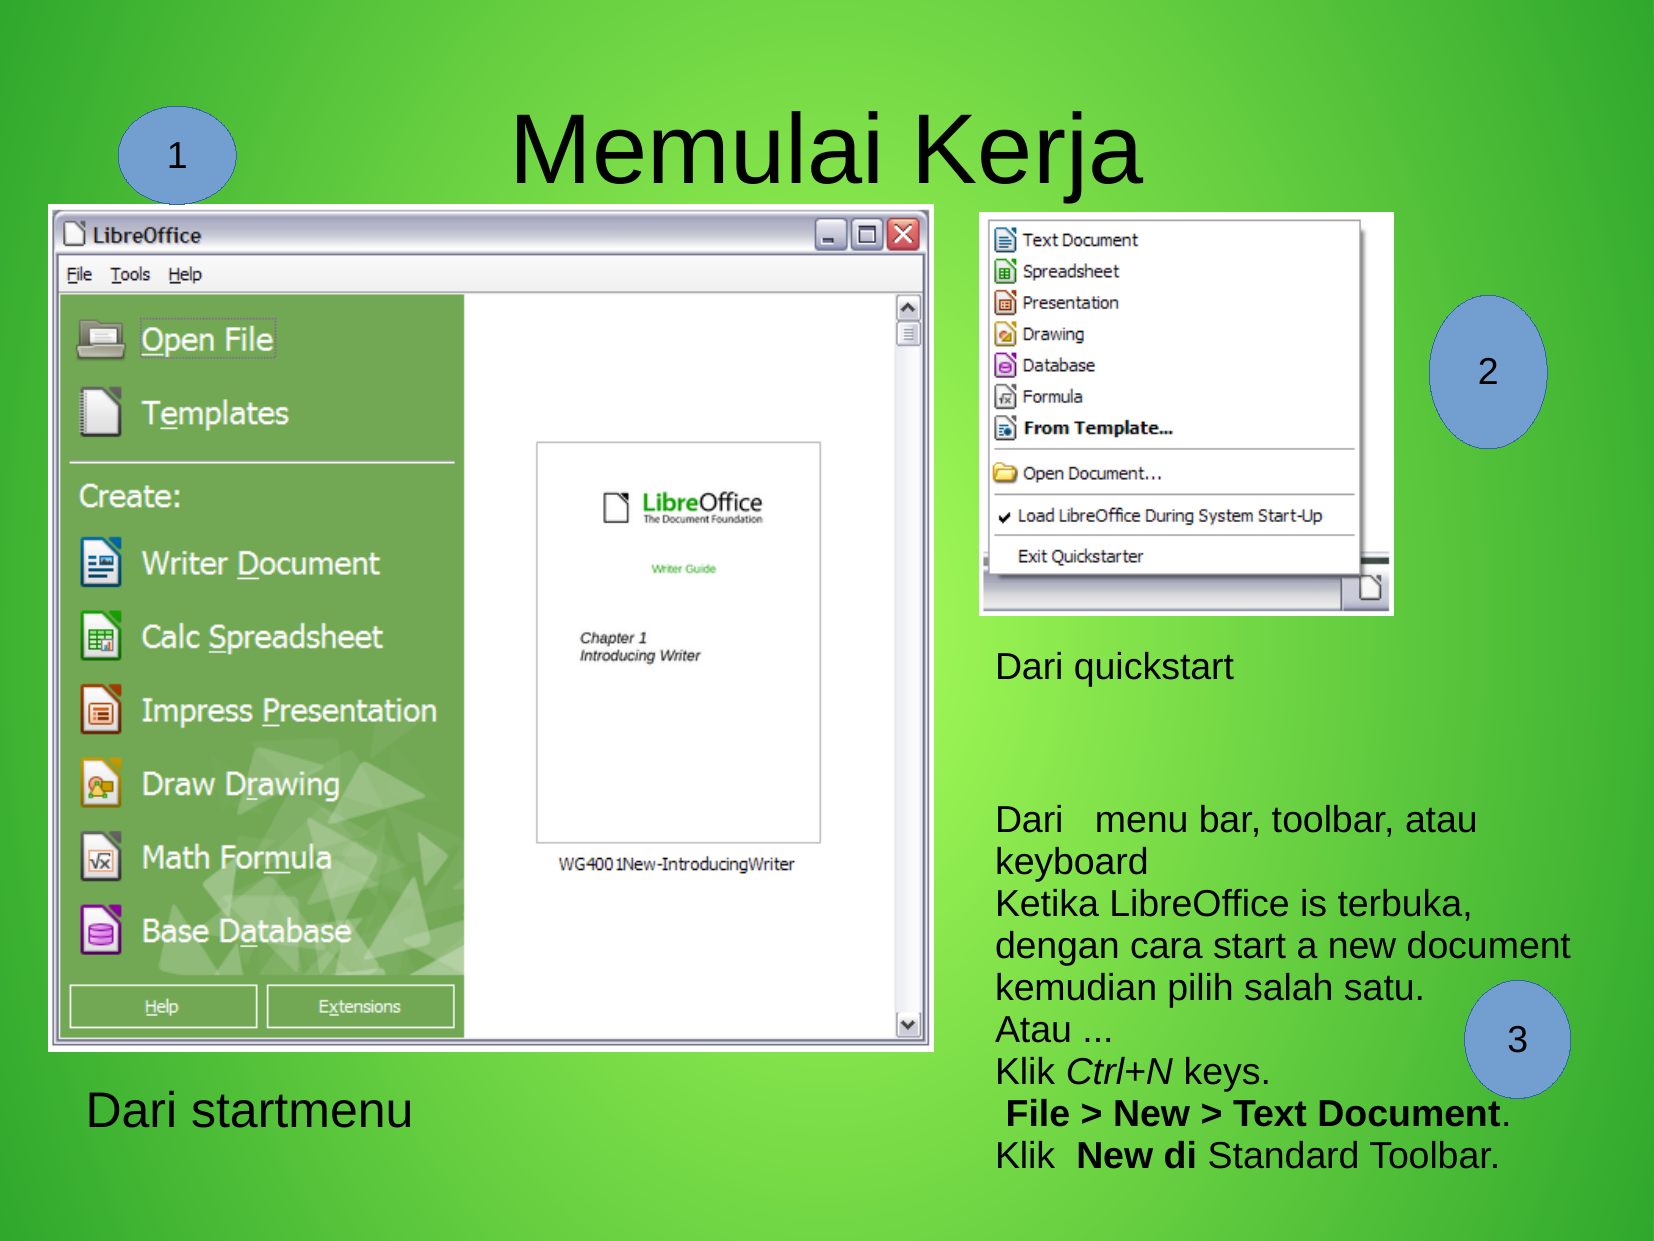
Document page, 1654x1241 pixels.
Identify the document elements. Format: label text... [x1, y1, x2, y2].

text_box 2 [1429, 295, 1548, 449]
text_box 1 [118, 106, 237, 205]
text_box Dari menu bar, toolbar, atau keyboard Ketika LibreOffice is terbuka, dengan cara start a new document kemudian pilih salah satu. Atau ... Klik Ctrl+N keys. File > New > Text Document. Klik New di Standard Toolbar. [980, 791, 1607, 1185]
text_box Dari quickstart [980, 637, 1524, 695]
picture [979, 212, 1394, 616]
text_box 3 [1464, 980, 1571, 1099]
picture [48, 204, 934, 1052]
title Memulai Kerja [82, 47, 1571, 252]
text_box Dari startmenu [70, 1074, 945, 1146]
